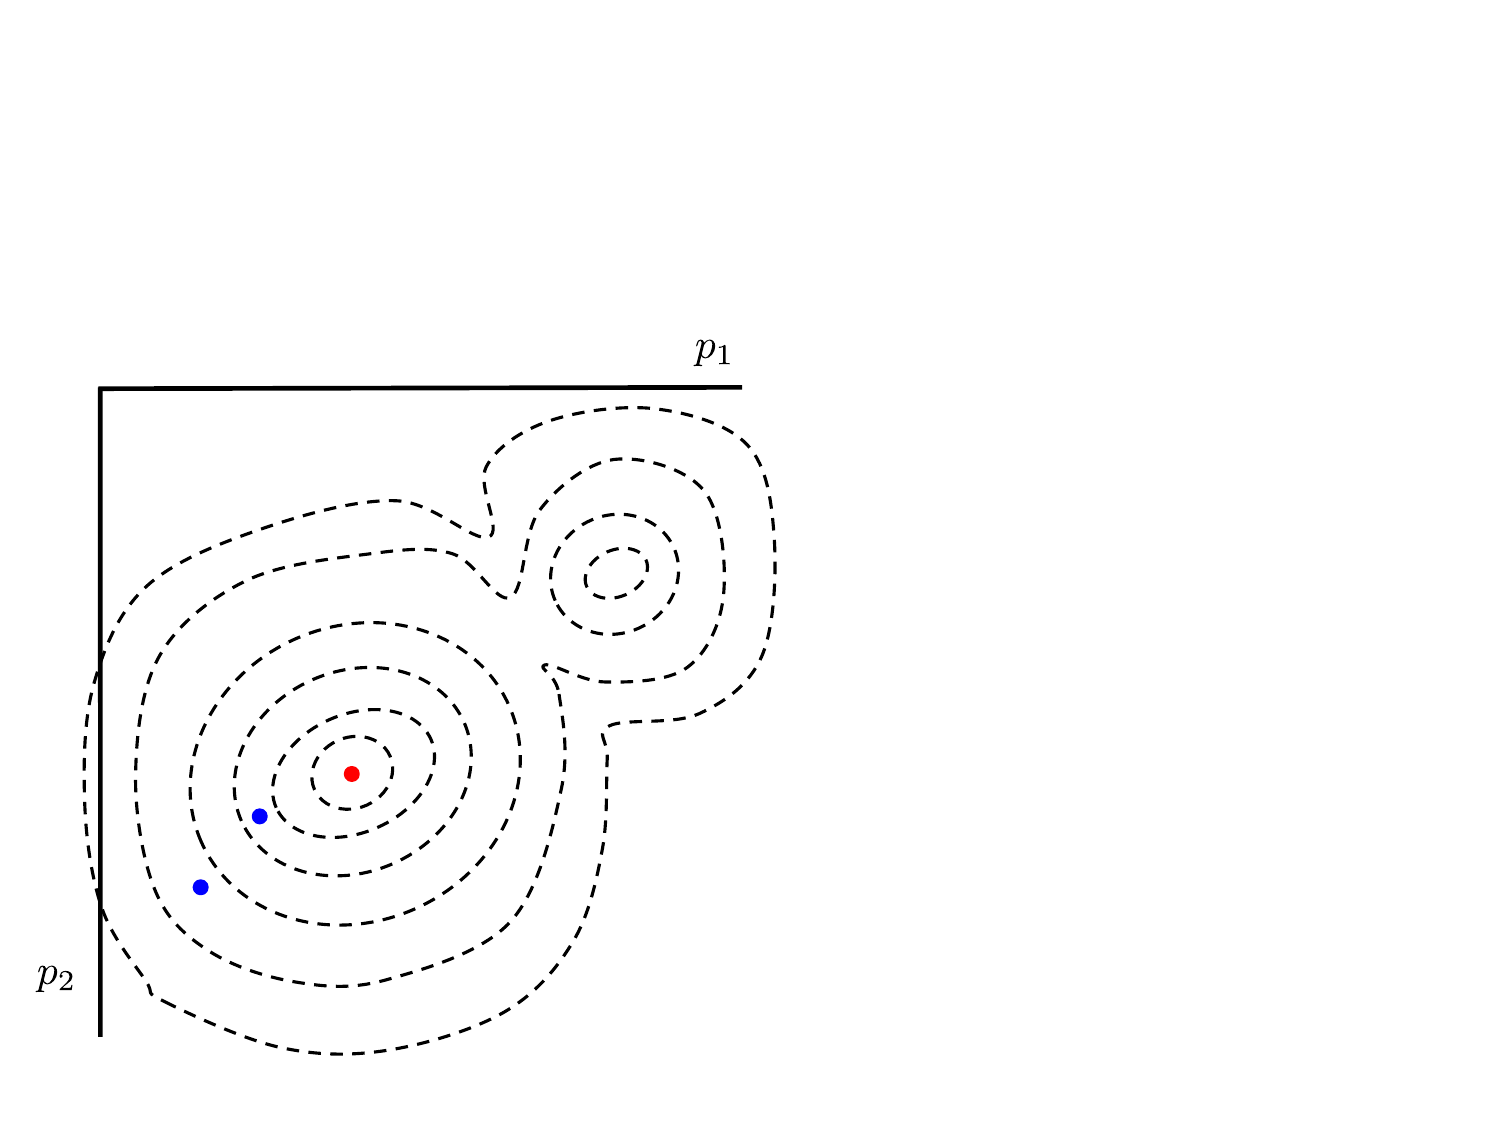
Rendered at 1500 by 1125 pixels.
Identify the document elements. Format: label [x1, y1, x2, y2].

text_box [693, 339, 733, 367]
text_box [345, 768, 358, 780]
text_box [194, 881, 207, 894]
text_box [253, 810, 266, 823]
text_box [35, 965, 75, 993]
